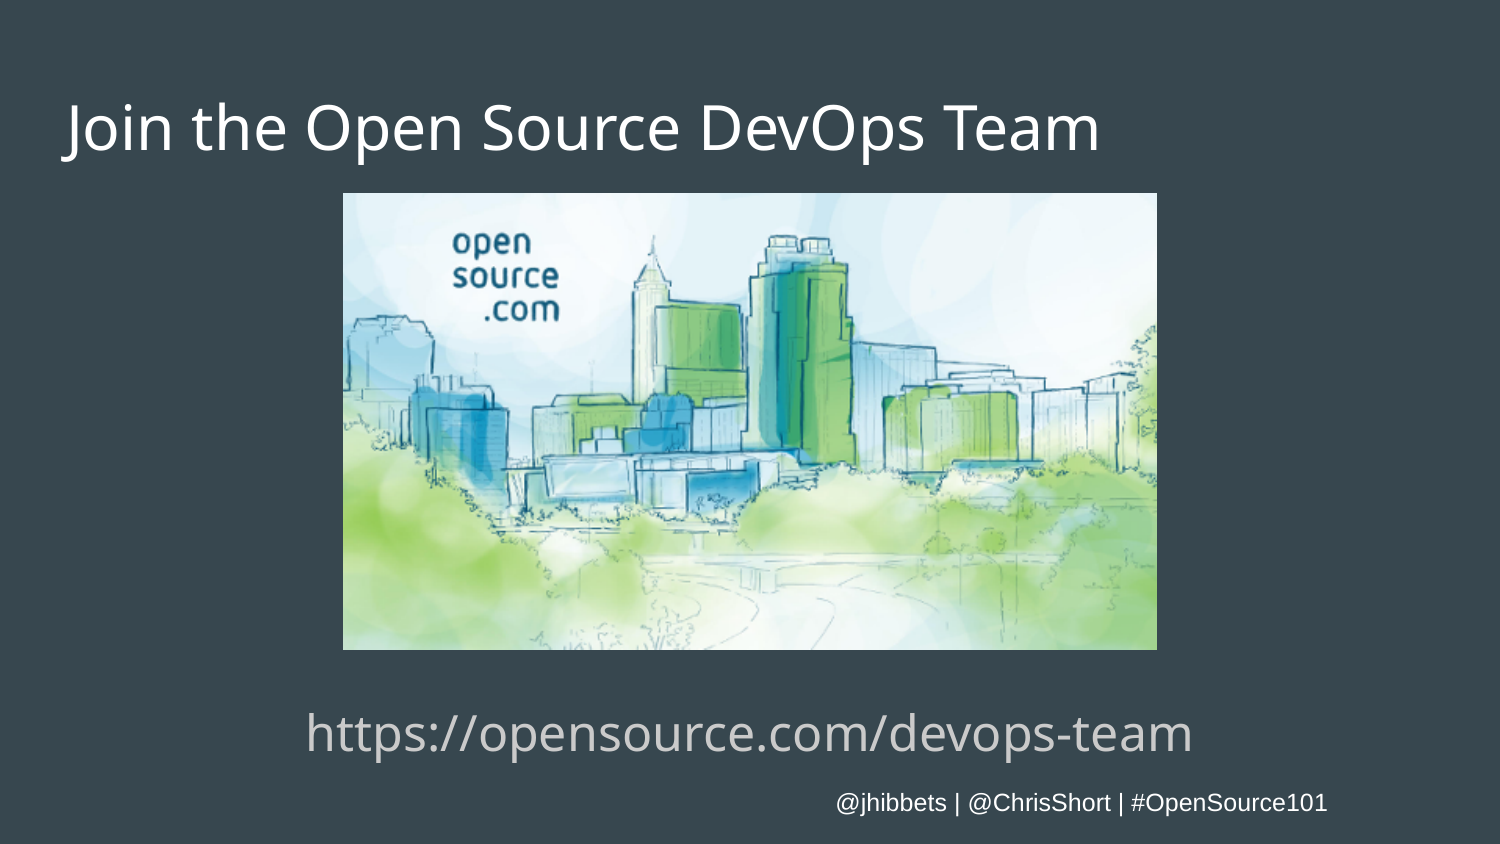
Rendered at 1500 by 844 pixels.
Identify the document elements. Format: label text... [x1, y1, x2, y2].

title Join the Open Source DevOps Team [51, 72, 1449, 167]
picture [343, 193, 1157, 650]
list https://opensource.com/devops-team [51, 686, 1449, 750]
